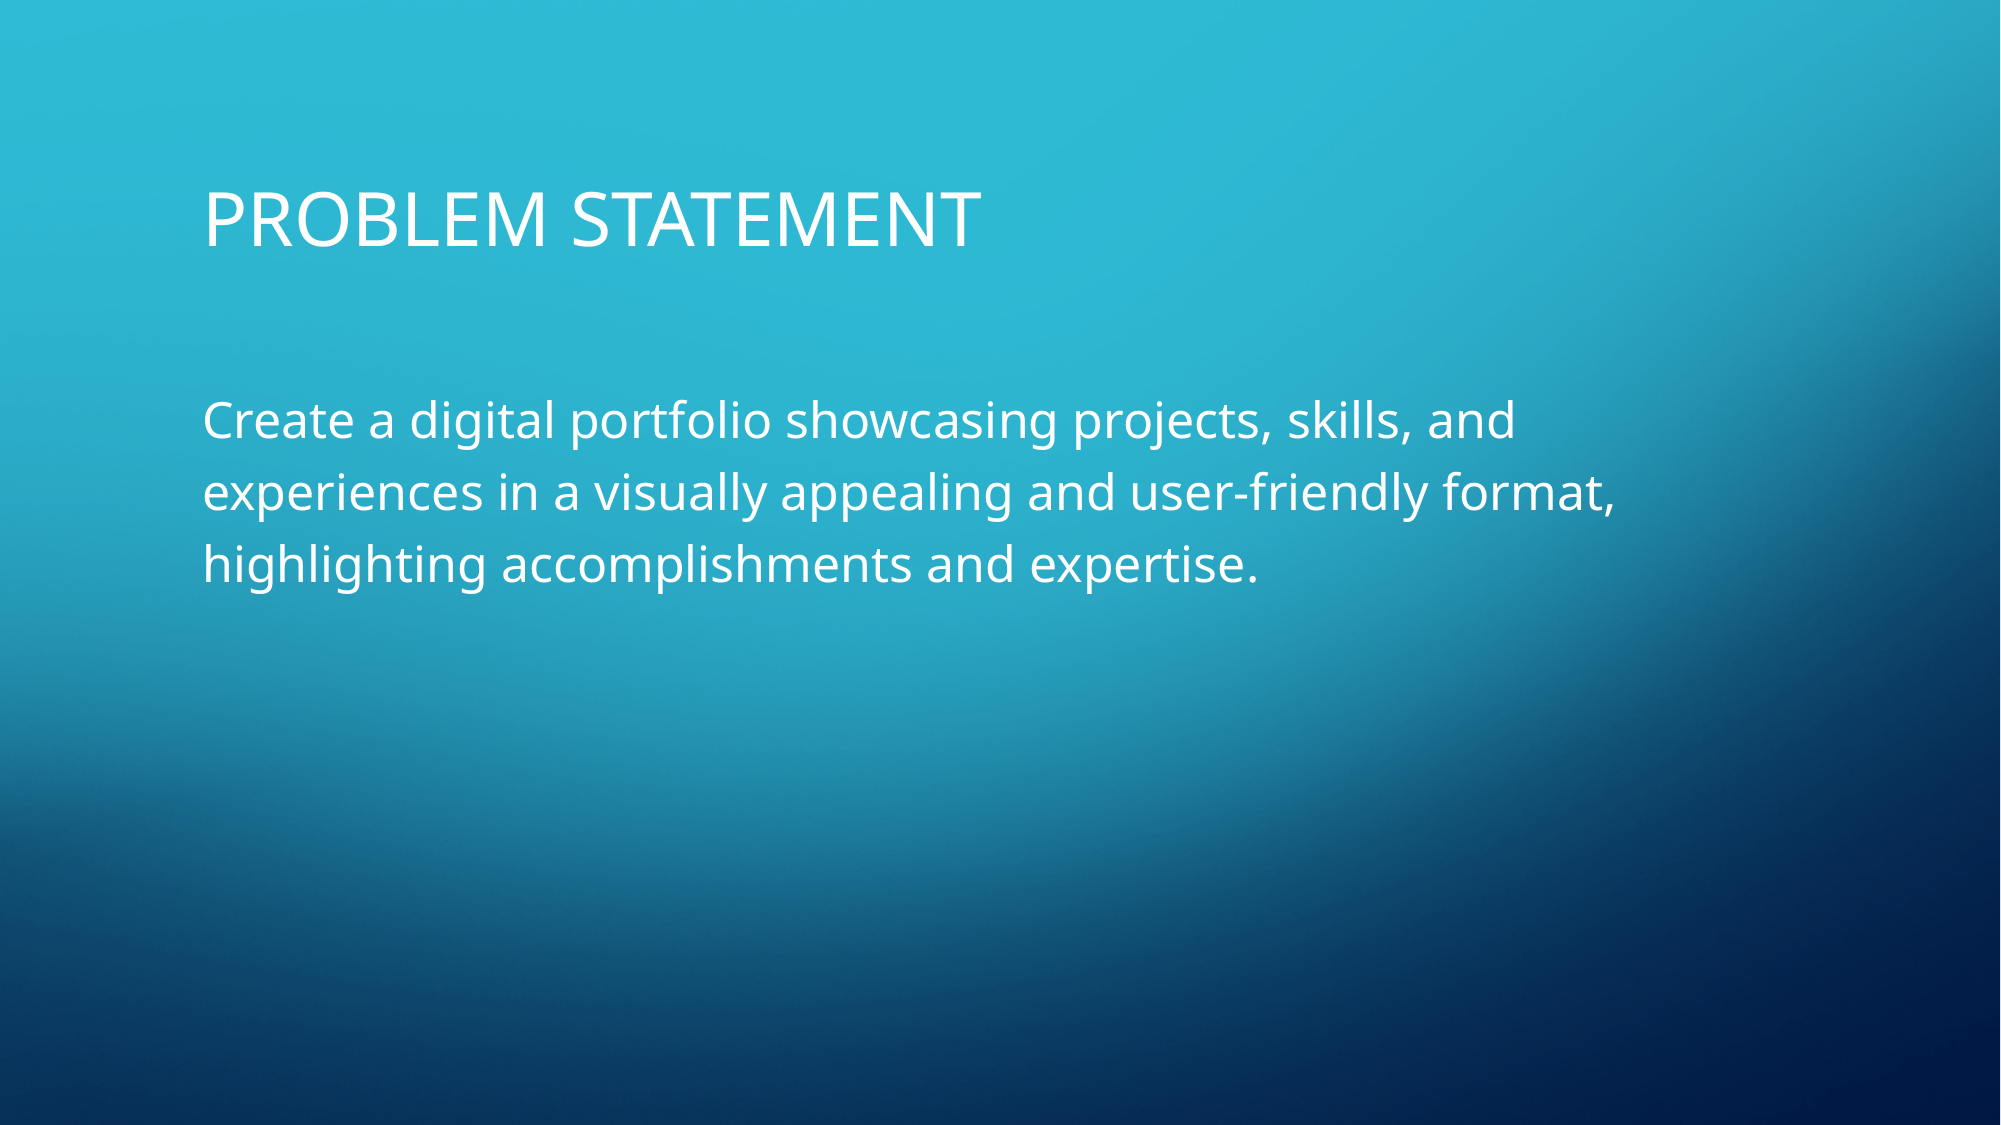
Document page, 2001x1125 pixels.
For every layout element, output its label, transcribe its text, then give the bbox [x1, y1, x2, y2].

title PROBLEM STATEMENT [187, 101, 1813, 344]
list Create a digital portfolio showcasing projects, skills, and experiences in a visually appealing and user-friendly format, highlighting accomplishments and expertise. [187, 369, 1813, 951]
